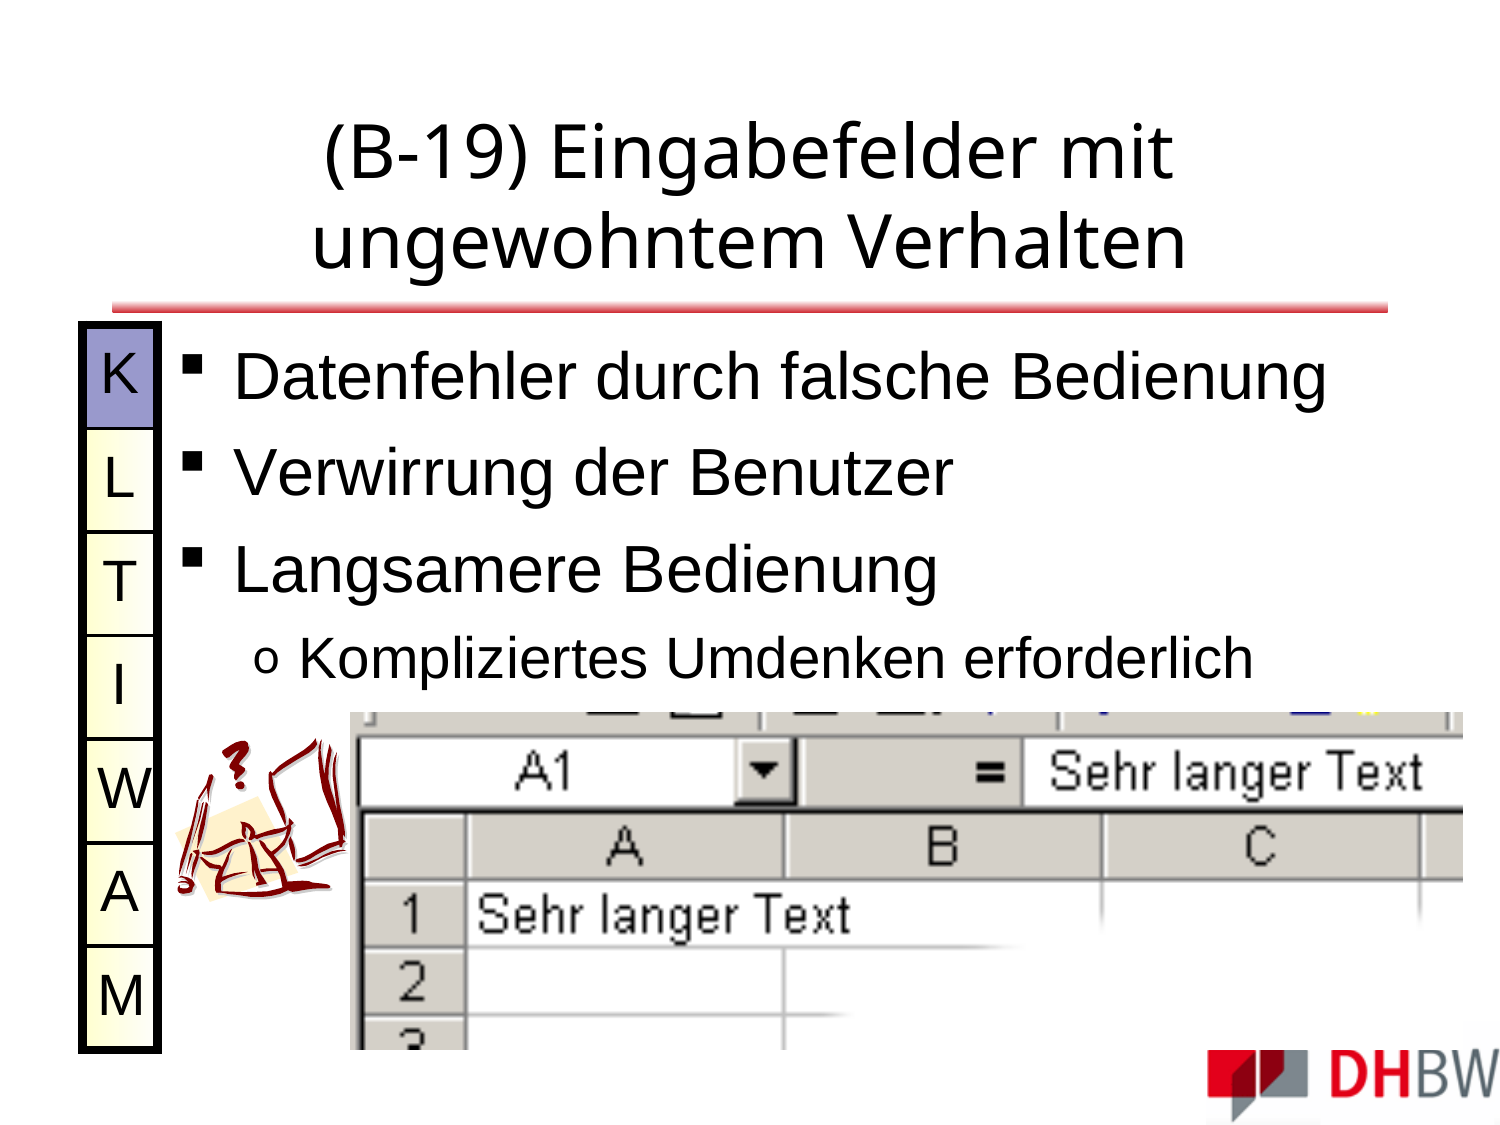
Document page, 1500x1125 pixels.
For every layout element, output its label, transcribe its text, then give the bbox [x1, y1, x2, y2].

table_cell T [87, 534, 153, 634]
table_cell I [87, 637, 153, 737]
table_cell W [87, 741, 153, 841]
picture [1206, 1021, 1500, 1125]
table_cell L [87, 430, 153, 530]
title (B-19) Eingabefelder mit ungewohntem Verhalten [112, 96, 1388, 292]
list Datenfehler durch falsche Bedienung Verwirrung der Benutzer Langsamere Bedienung Kompliziertes Umdenken erforderlich [162, 324, 1413, 1051]
picture [174, 737, 351, 904]
table_cell M [87, 948, 153, 1046]
chart [1413, 712, 1463, 1051]
table_header K [87, 329, 153, 427]
table_cell A [87, 845, 153, 944]
